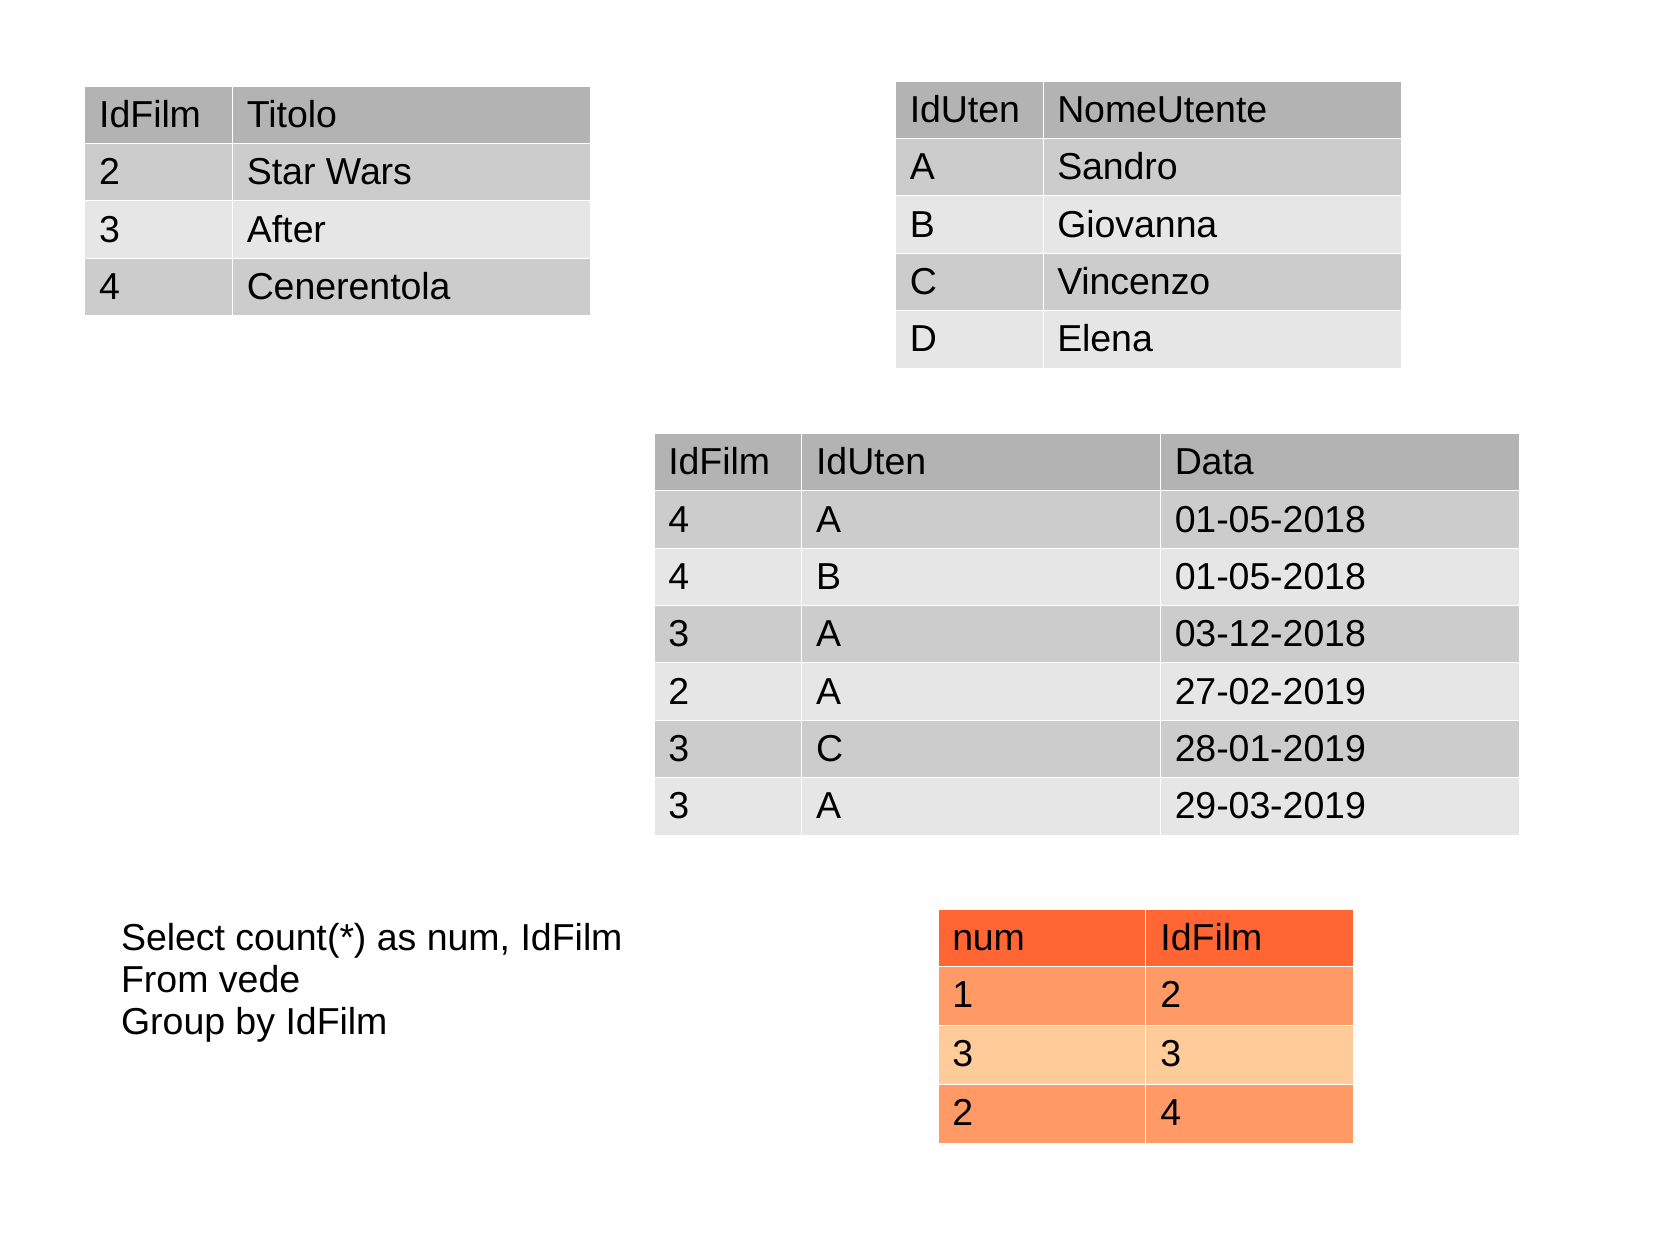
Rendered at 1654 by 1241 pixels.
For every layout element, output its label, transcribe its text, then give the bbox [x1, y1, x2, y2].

table_cell Cenerentola [233, 259, 590, 315]
table_cell 01-05-2018 [1161, 491, 1519, 548]
table_cell A [802, 491, 1160, 548]
table_cell 3 [655, 778, 801, 835]
table_header IdUten [896, 82, 1043, 138]
table_header IdFilm [85, 87, 232, 143]
table_cell 28-01-2019 [1161, 721, 1519, 777]
table_cell 4 [85, 259, 232, 315]
table_cell 4 [655, 549, 801, 605]
table_cell D [896, 311, 1043, 368]
table_cell B [896, 196, 1043, 253]
table_cell 3 [939, 1026, 1145, 1084]
table_cell 2 [655, 663, 801, 720]
table_cell A [802, 778, 1160, 835]
table_cell 27-02-2019 [1161, 663, 1519, 720]
table_cell 3 [655, 721, 801, 777]
table_header Data [1161, 434, 1519, 490]
table_cell Star Wars [233, 144, 590, 200]
table_cell 03-12-2018 [1161, 606, 1519, 662]
table_cell 3 [655, 606, 801, 662]
table_cell Giovanna [1044, 196, 1401, 253]
table_cell Sandro [1044, 139, 1401, 195]
text_box Select count(*) as num, IdFilm From vede Group by IdFilm [106, 909, 674, 1091]
table_cell 2 [1146, 967, 1353, 1025]
table_header num [939, 910, 1145, 966]
table_cell Vincenzo [1044, 254, 1401, 310]
table_cell A [896, 139, 1043, 195]
table_cell 3 [85, 201, 232, 258]
table_header NomeUtente [1044, 82, 1401, 138]
table_cell 3 [1146, 1026, 1353, 1084]
table_cell 4 [1146, 1085, 1353, 1143]
table_cell A [802, 606, 1160, 662]
table_cell Elena [1044, 311, 1401, 368]
table_cell 29-03-2019 [1161, 778, 1519, 835]
table_header IdFilm [655, 434, 801, 490]
table_header IdUten [802, 434, 1160, 490]
table_header Titolo [233, 87, 590, 143]
table_cell After [233, 201, 590, 258]
table_cell 2 [85, 144, 232, 200]
table_cell 4 [655, 491, 801, 548]
table_cell C [896, 254, 1043, 310]
table_cell 2 [939, 1085, 1145, 1143]
table_header IdFilm [1146, 910, 1353, 966]
table_cell 01-05-2018 [1161, 549, 1519, 605]
table_cell 1 [939, 967, 1145, 1025]
table_cell B [802, 549, 1160, 605]
table_cell C [802, 721, 1160, 777]
table_cell A [802, 663, 1160, 720]
